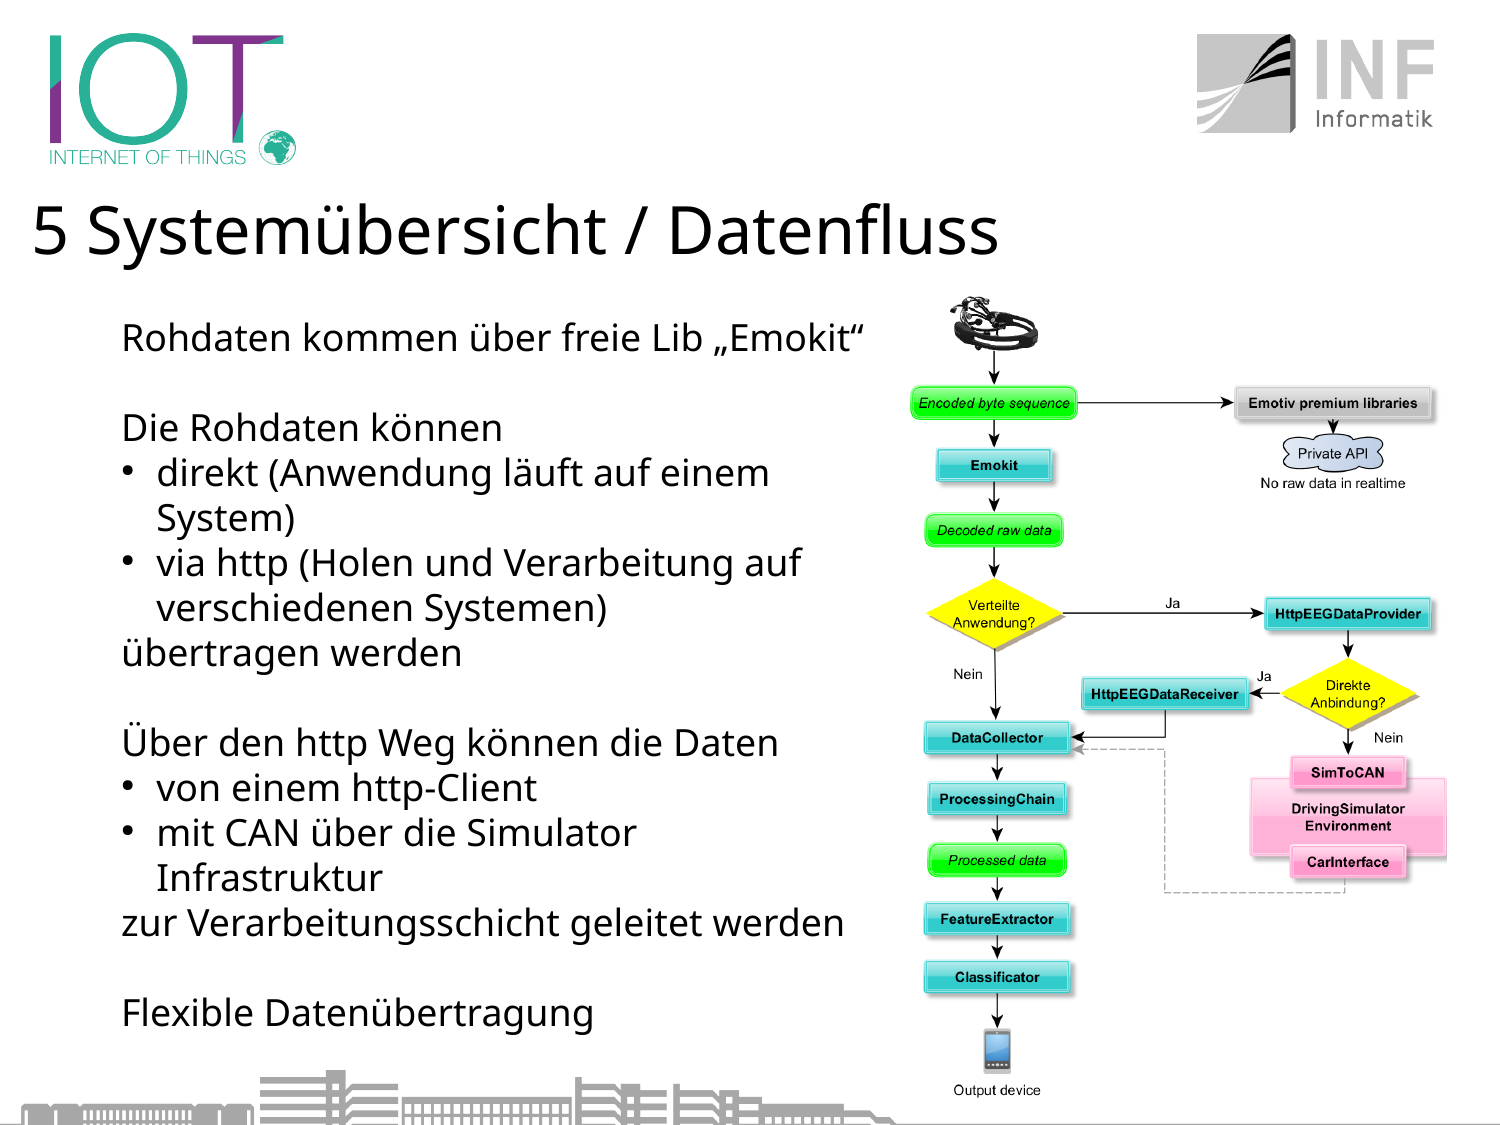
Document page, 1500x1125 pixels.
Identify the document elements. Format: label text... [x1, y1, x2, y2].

picture [50, 33, 296, 165]
picture [1197, 34, 1434, 133]
text_box Rohdaten kommen über freie Lib „Emokit“ Die Rohdaten können direkt (Anwendung läuft auf einem System) via http (Holen und Verarbeitung auf verschiedenen Systemen) übertragen werden Über den http Weg können die Daten von einem http-Client mit CAN über die Simulator Infrastruktur zur Verarbeitungsschicht geleitet werden Flexible Datenübertragung [106, 307, 886, 700]
picture [0, 295, 1500, 1125]
text_box 5 Systemübersicht / Datenfluss [16, 180, 1464, 284]
